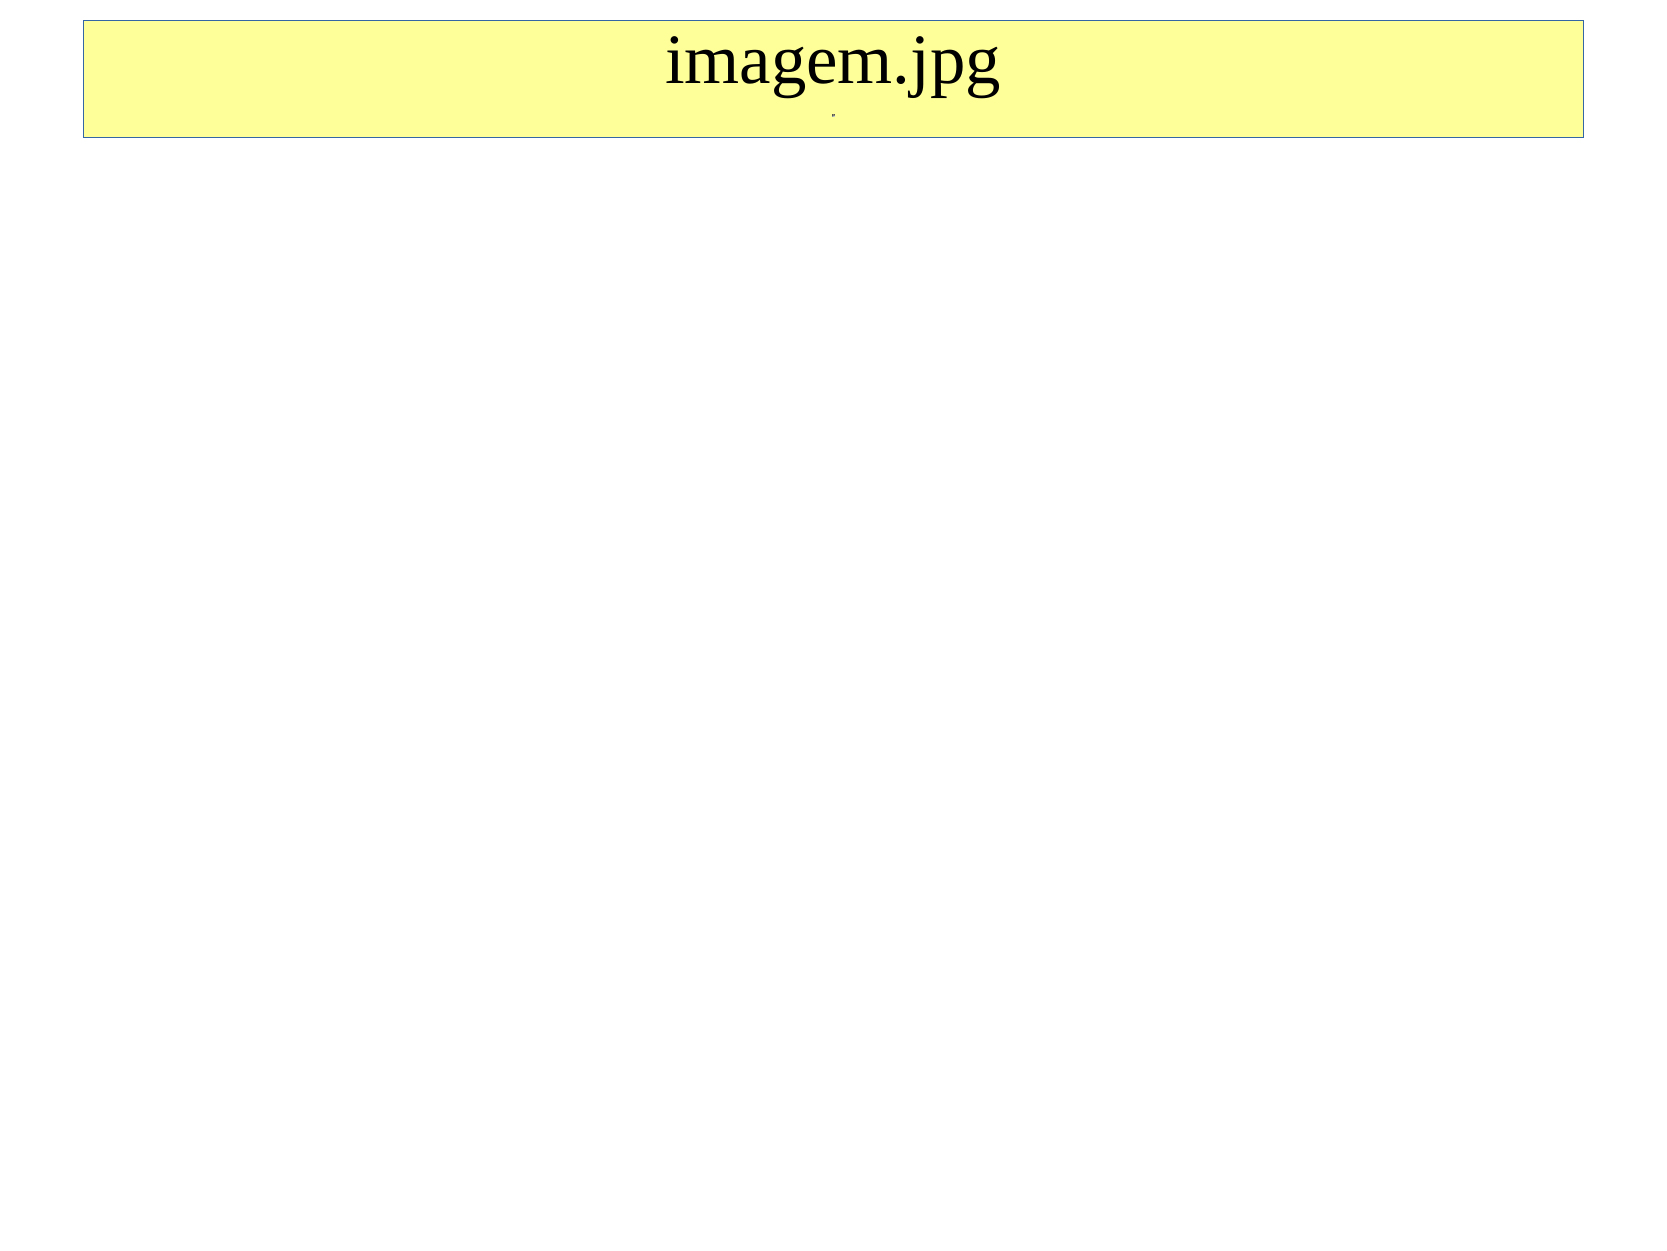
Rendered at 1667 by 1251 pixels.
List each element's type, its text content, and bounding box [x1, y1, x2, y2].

text_box imagem.jpg [83, 20, 1584, 138]
